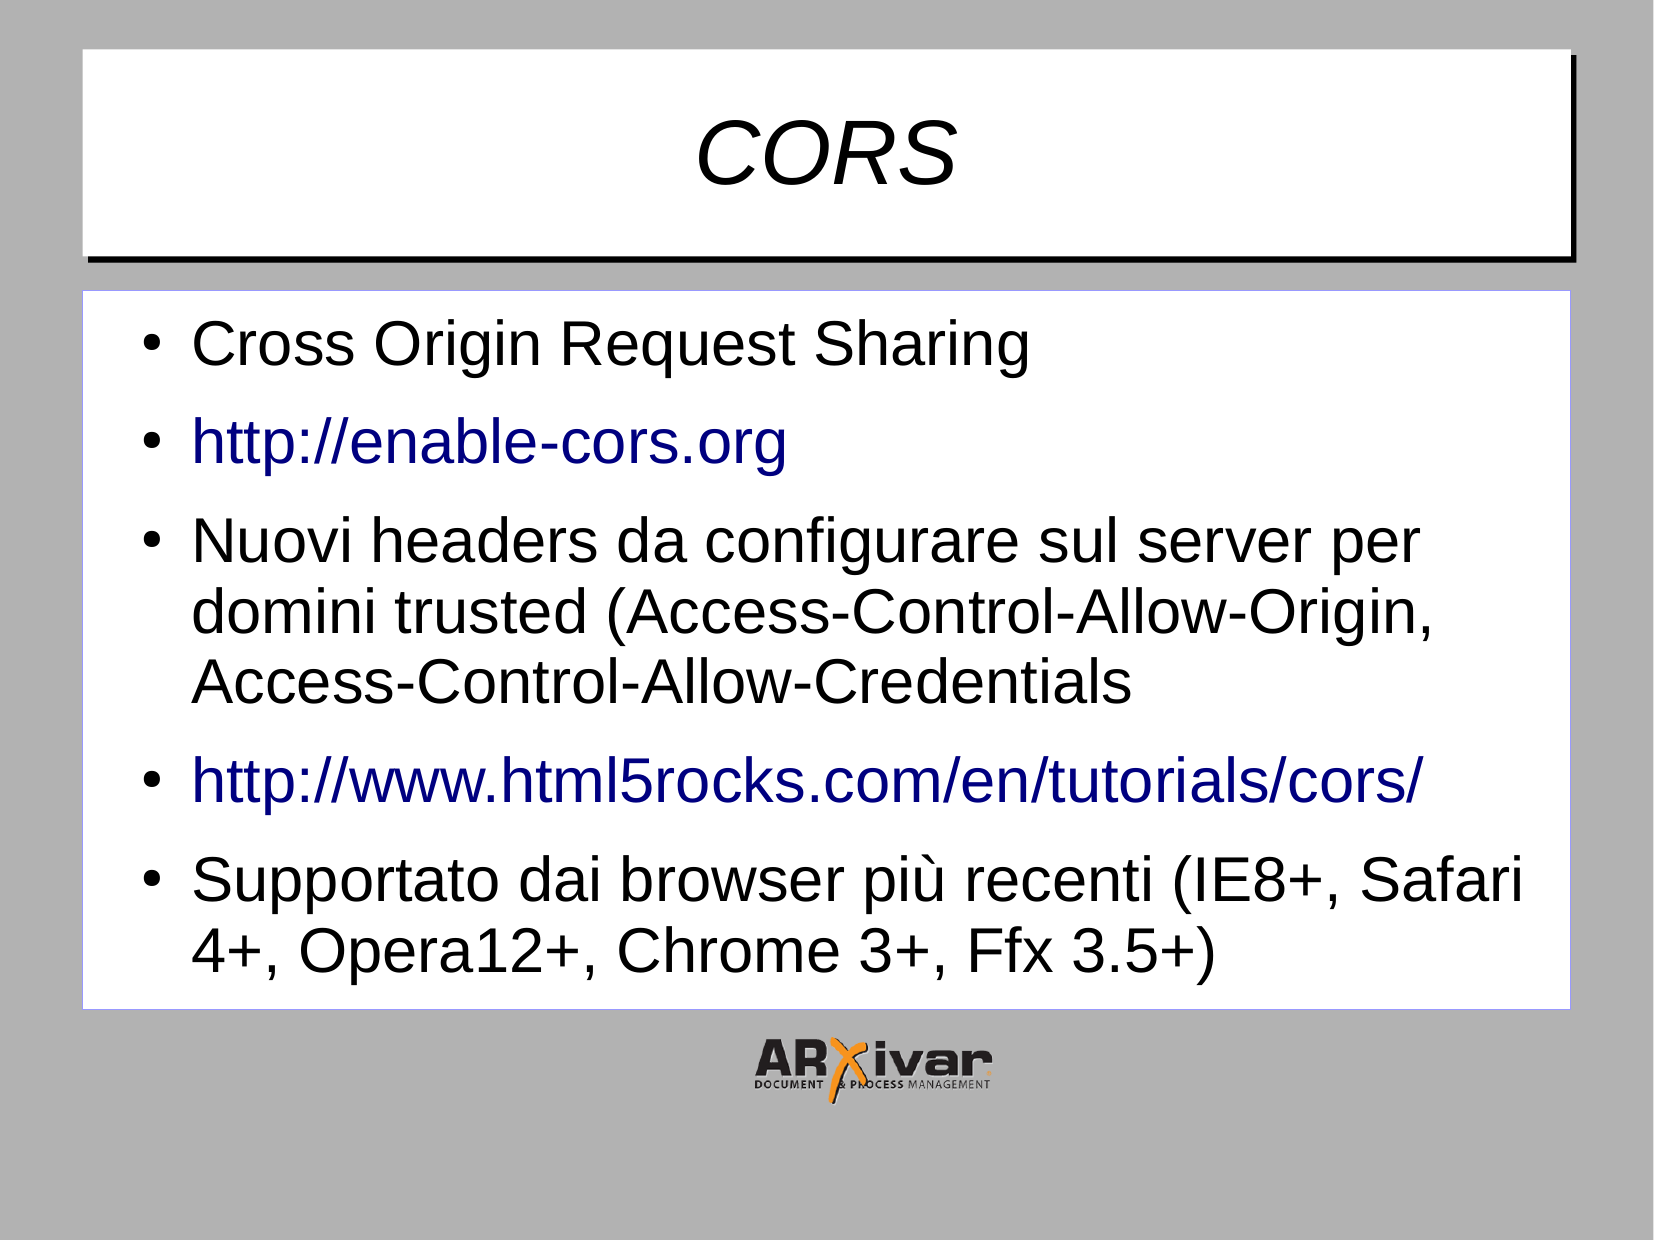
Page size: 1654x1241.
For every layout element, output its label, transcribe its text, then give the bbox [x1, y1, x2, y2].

list Cross Origin Request Sharing http://enable-cors.org Nuovi headers da configurare sul server per domini trusted (Access-Control-Allow-Origin, Access-Control-Allow-Credentials http://www.html5rocks.com/en/tutorials/cors/ Supportato dai browser più recenti (IE8+, Safari 4+, Opera12+, Chrome 3+, Ffx 3.5+) [82, 290, 1571, 1010]
title CORS [82, 49, 1571, 257]
picture [755, 1031, 993, 1111]
